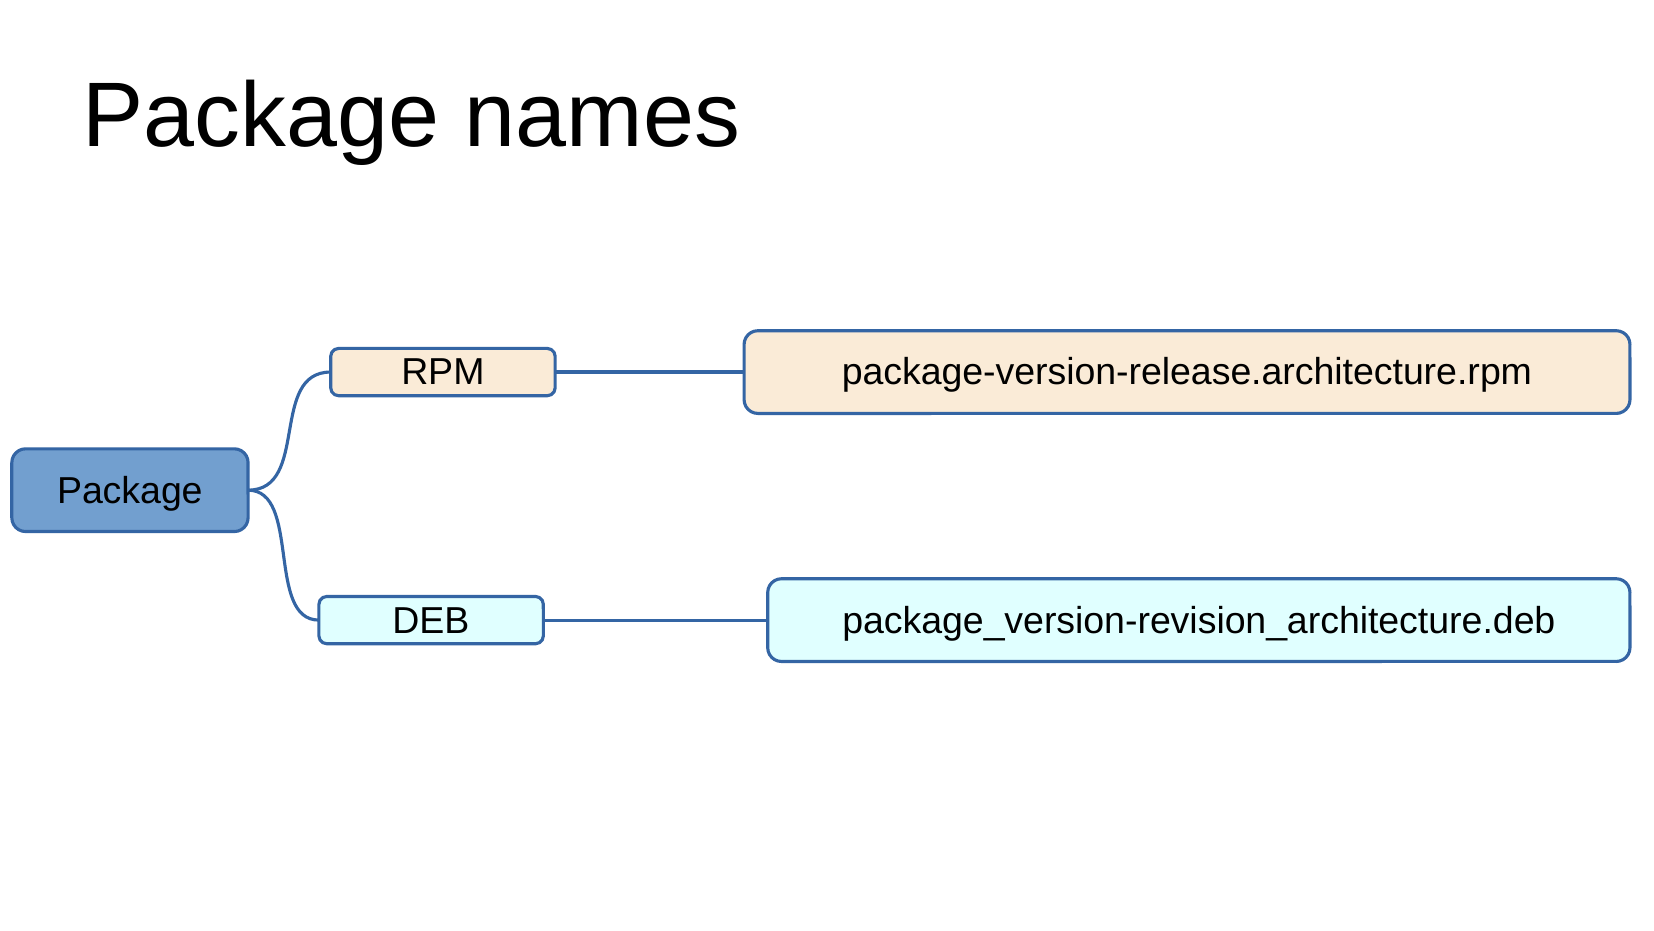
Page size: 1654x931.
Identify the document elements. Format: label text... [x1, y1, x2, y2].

text_box RPM [330, 348, 556, 396]
title Package names [82, 37, 1571, 193]
text_box package-version-release.architecture.rpm [744, 330, 1630, 414]
text_box DEB [318, 596, 544, 644]
text_box package_version-revision_architecture.deb [767, 578, 1630, 662]
text_box Package [11, 448, 249, 532]
